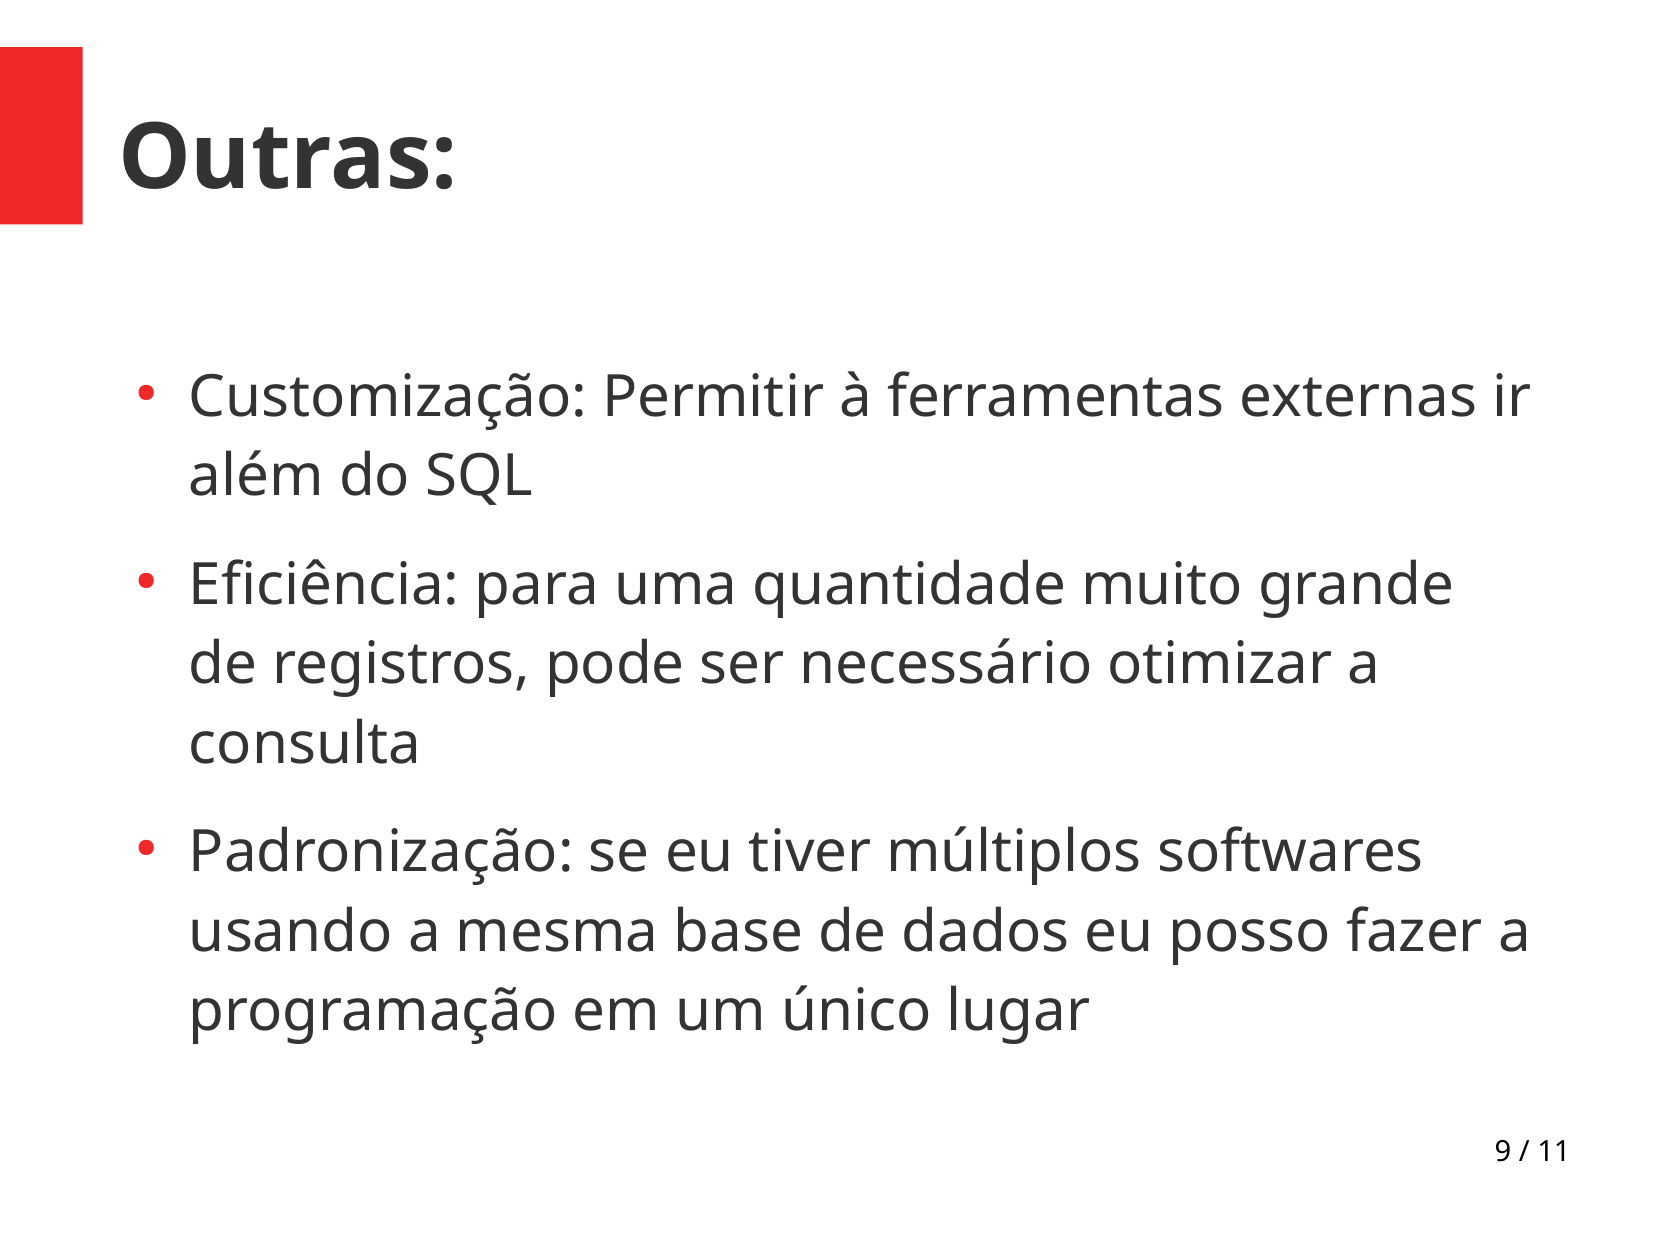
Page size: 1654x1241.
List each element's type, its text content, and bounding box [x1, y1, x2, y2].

title Outras: [118, 49, 1571, 257]
list Customização: Permitir à ferramentas externas ir além do SQL Eficiência: para uma quantidade muito grande de registros, pode ser necessário otimizar a consulta Padronização: se eu tiver múltiplos softwares usando a mesma base de dados eu posso fazer a programação em um único lugar [118, 354, 1536, 1074]
